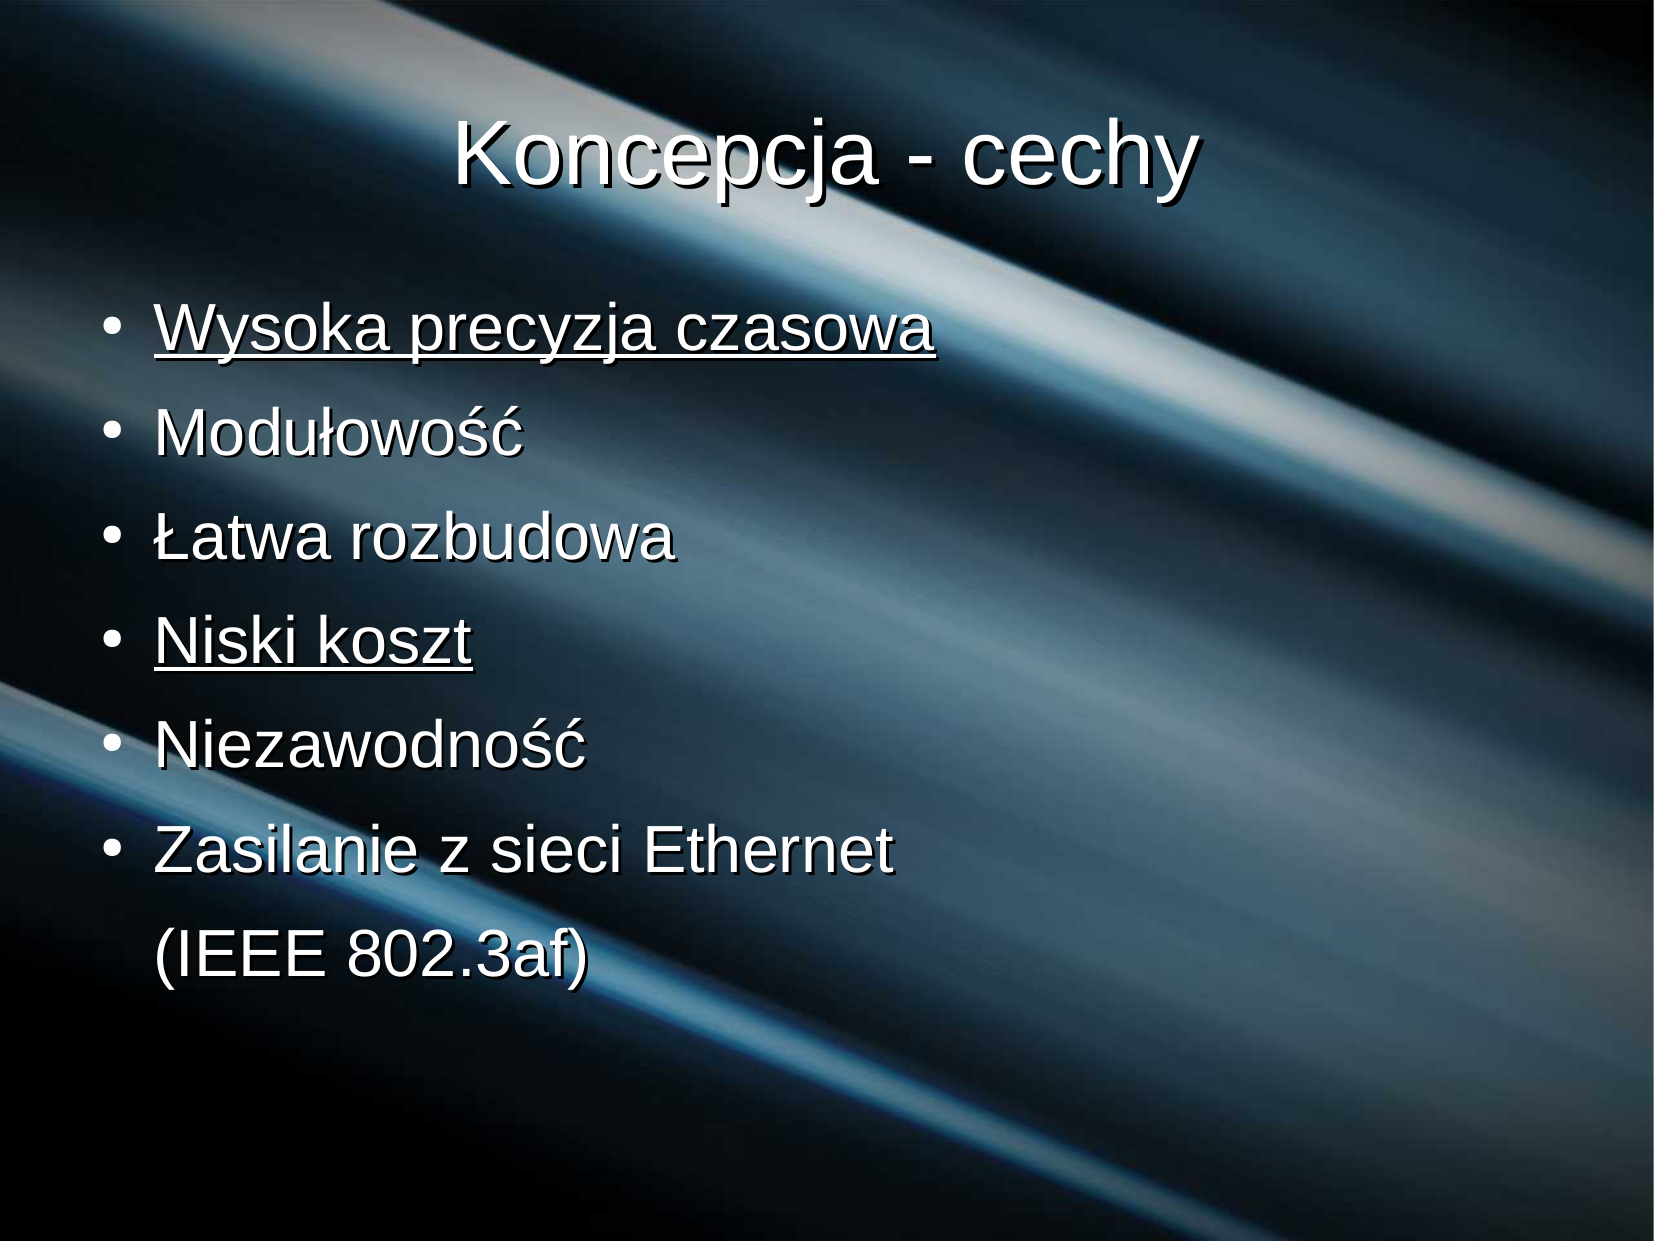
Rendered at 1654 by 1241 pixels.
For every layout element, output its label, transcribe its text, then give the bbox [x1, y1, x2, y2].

title Koncepcja - cechy [82, 49, 1571, 257]
picture [0, 0, 1654, 1241]
list Wysoka precyzja czasowa Modułowość Łatwa rozbudowa Niski koszt Niezawodność Zasilanie z sieci Ethernet (IEEE 802.3af) [82, 290, 1571, 1046]
